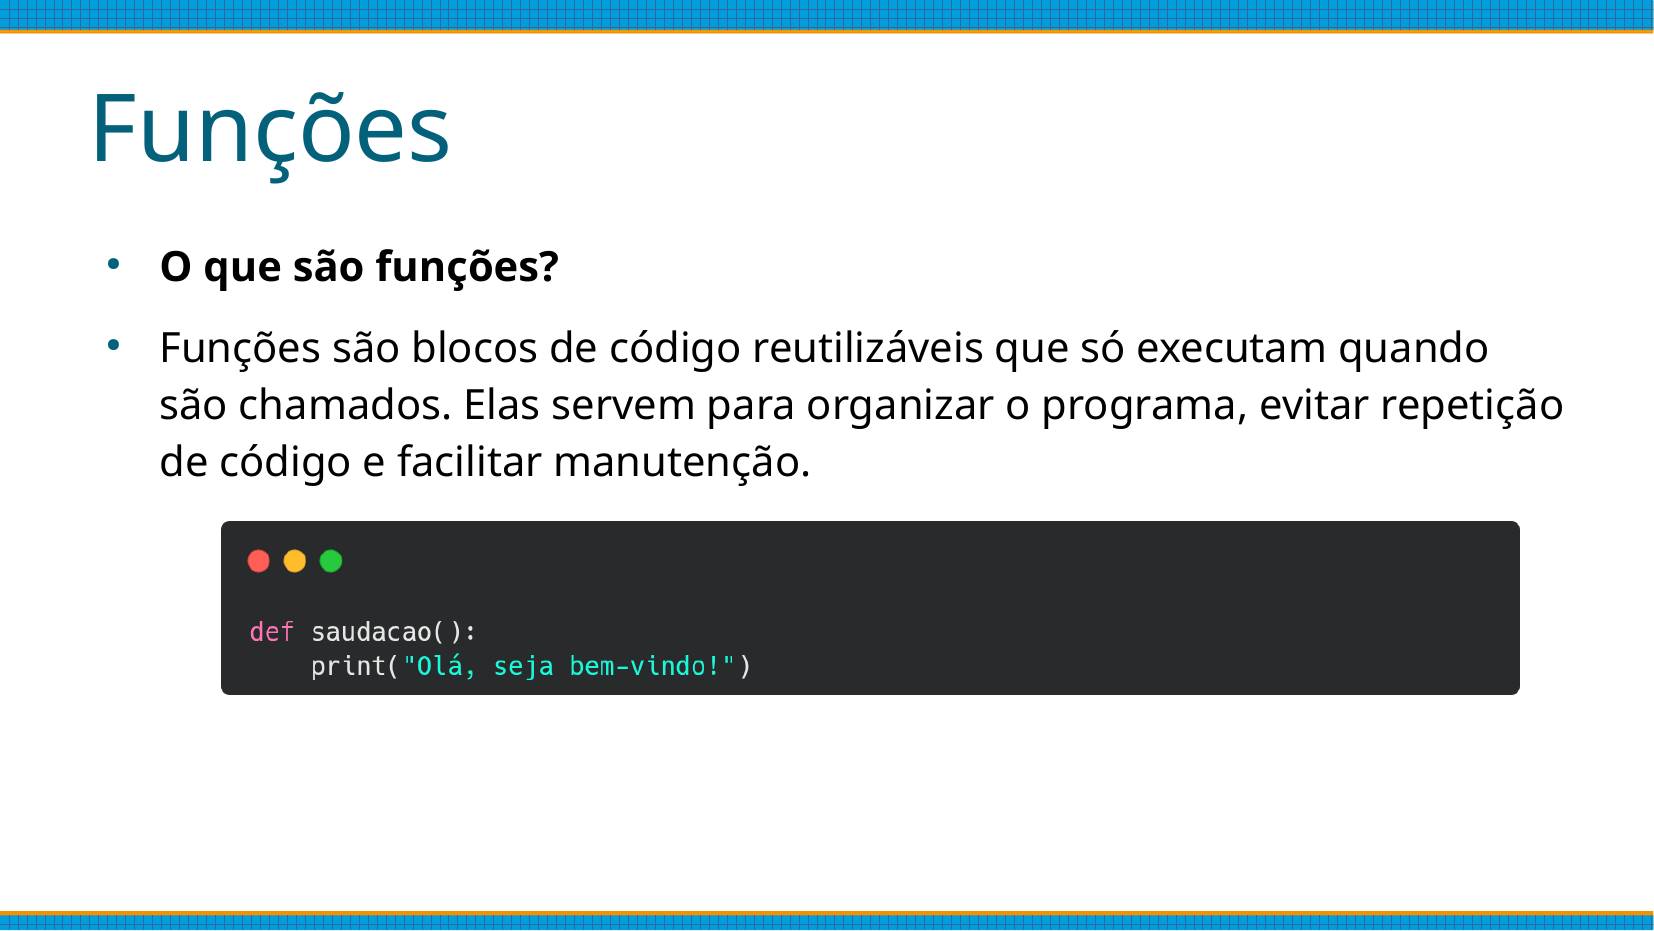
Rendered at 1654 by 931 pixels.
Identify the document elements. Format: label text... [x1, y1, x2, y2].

picture [204, 506, 1536, 709]
list O que são funções? Funções são blocos de código reutilizáveis que só executam quando são chamados. Elas servem para organizar o programa, evitar repetição de código e facilitar manutenção. [88, 236, 1565, 901]
title Funções [88, 44, 1565, 207]
